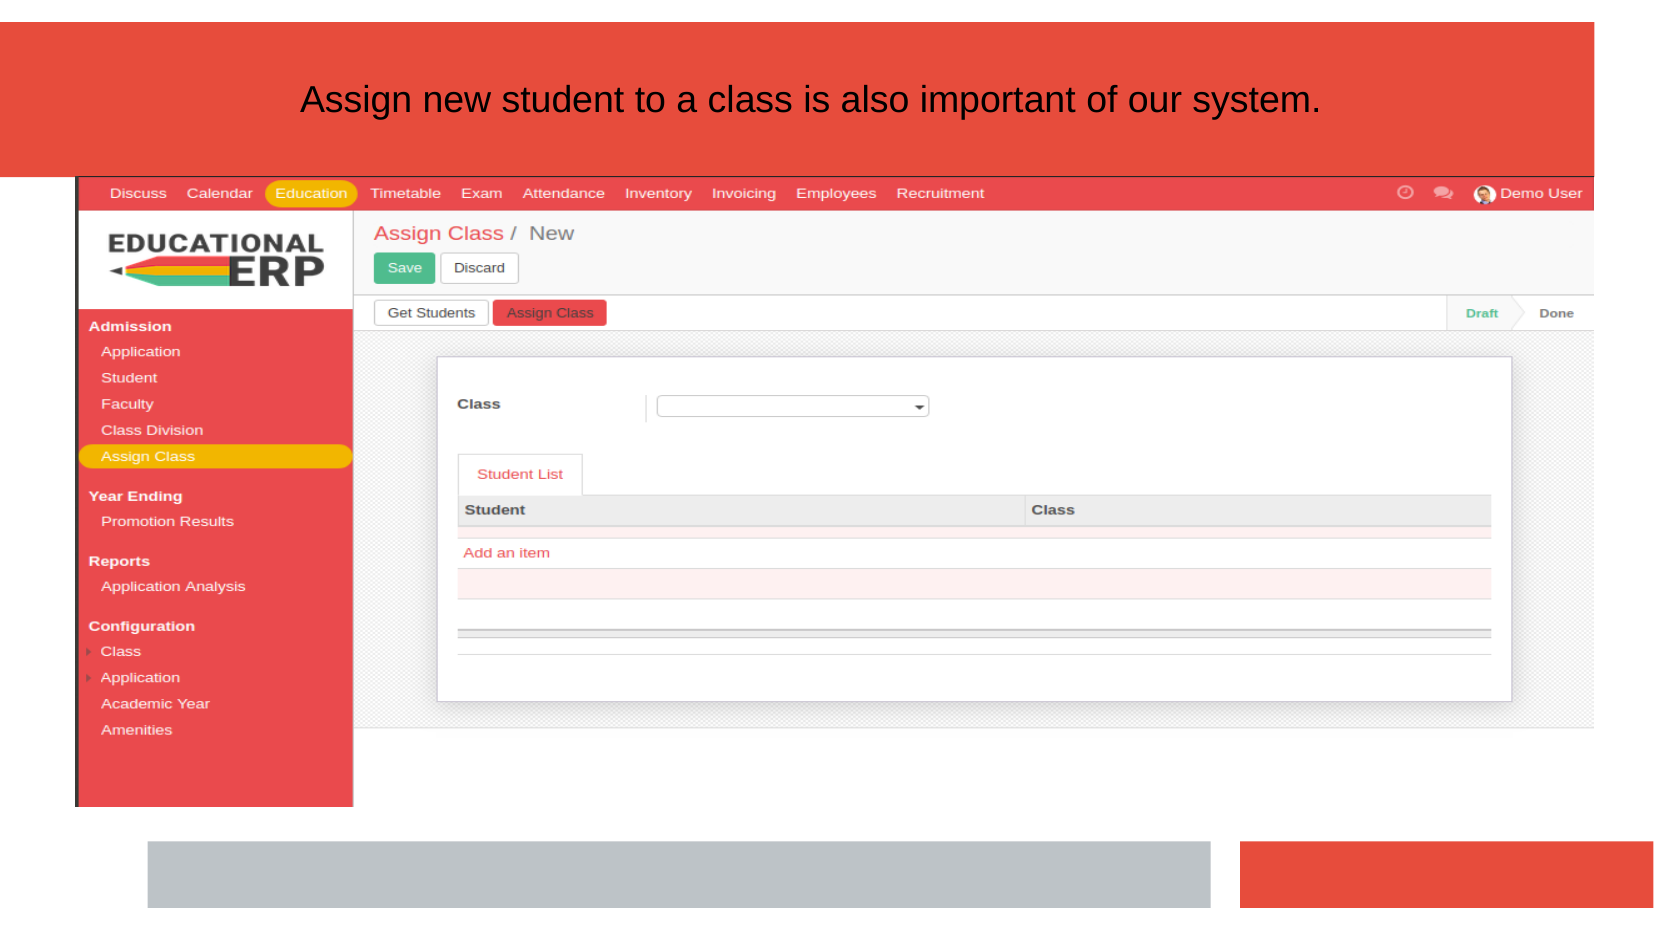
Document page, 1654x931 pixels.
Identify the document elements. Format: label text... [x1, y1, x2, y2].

text_box Assign new student to a class is also important of our system. [285, 71, 1338, 129]
picture [75, 176, 1594, 807]
